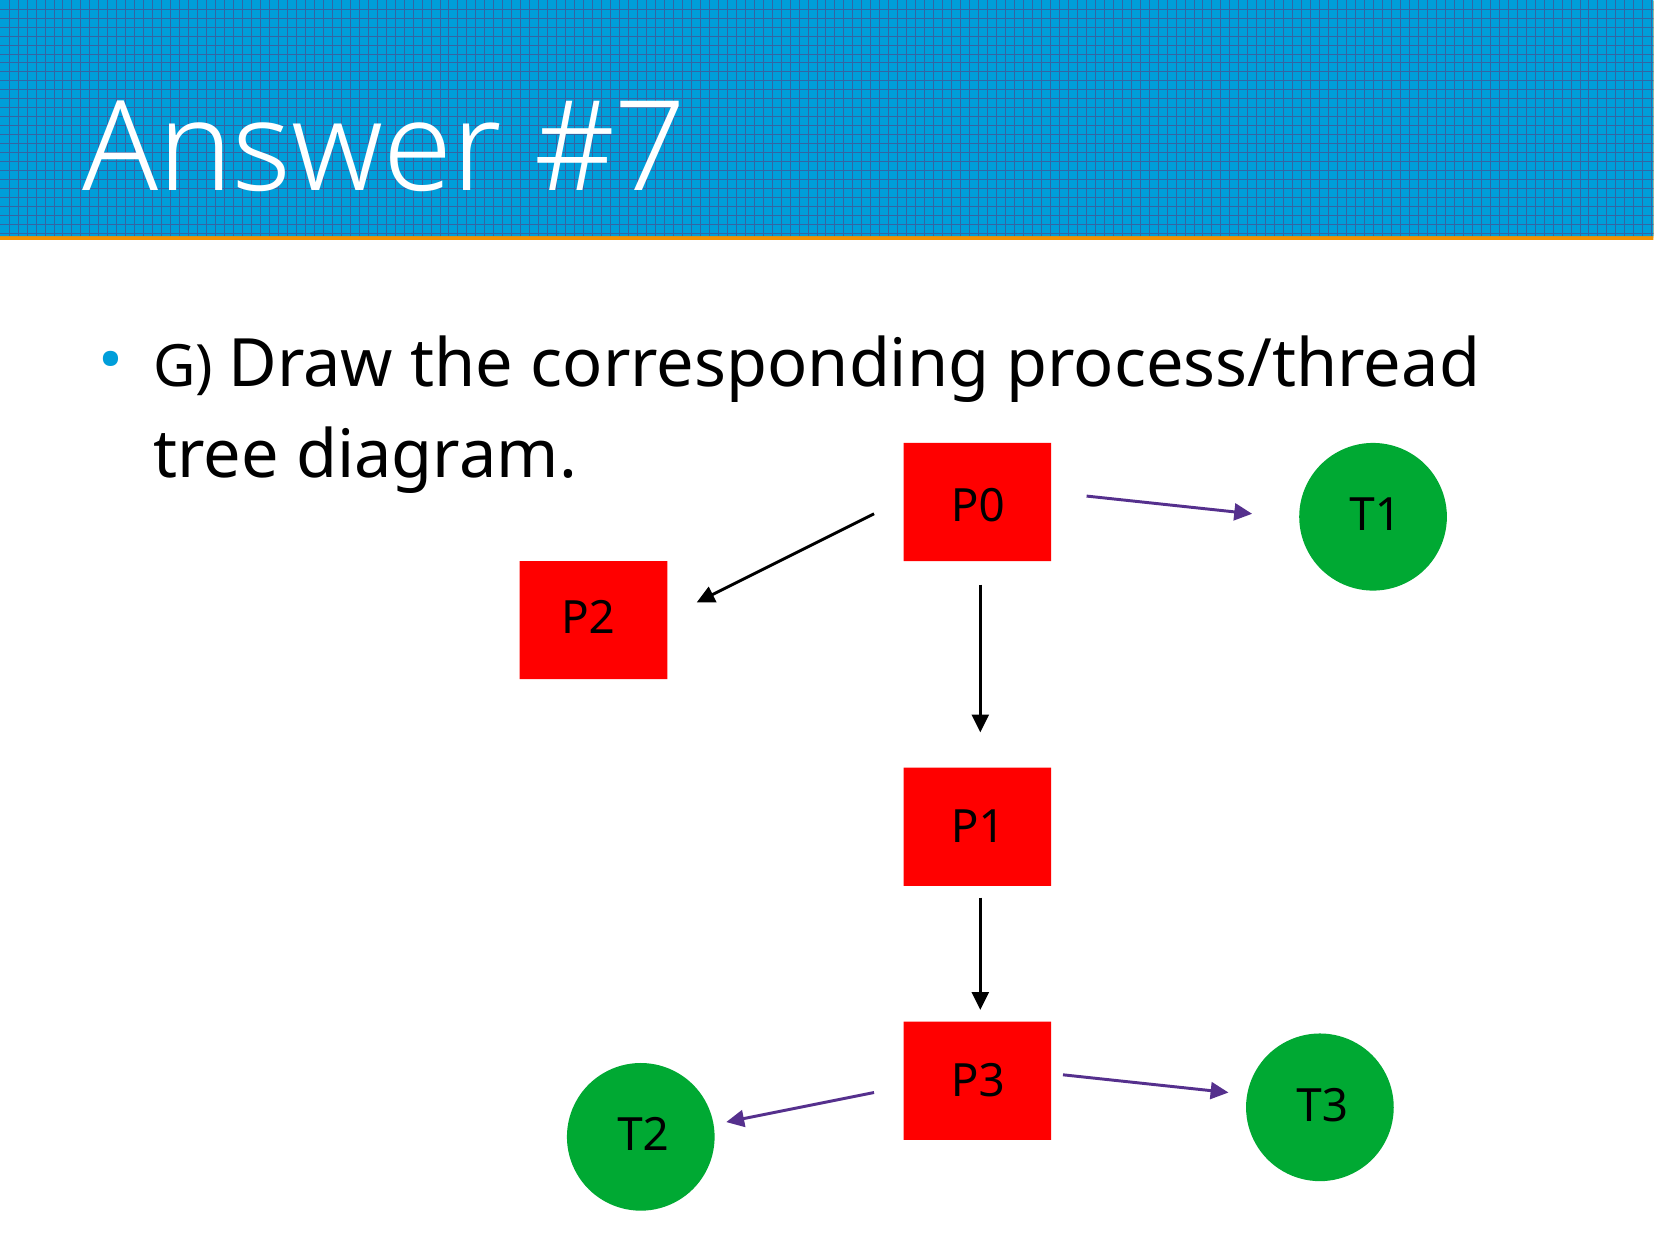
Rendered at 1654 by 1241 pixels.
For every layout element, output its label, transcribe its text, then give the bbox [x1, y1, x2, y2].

text_box P3 [944, 1039, 1022, 1119]
text_box [566, 1062, 715, 1211]
text_box P2 [555, 576, 632, 656]
text_box [903, 442, 1052, 562]
text_box [903, 767, 1052, 886]
text_box P1 [944, 785, 1022, 865]
title Answer #7 [82, 19, 1571, 227]
text_box T1 [1343, 478, 1424, 548]
text_box [903, 1021, 1052, 1140]
text_box T2 [611, 1098, 692, 1168]
text_box P0 [944, 464, 1034, 544]
text_box [1299, 442, 1447, 591]
list G) Draw the corresponding process/thread tree diagram. [82, 314, 1563, 502]
text_box [519, 561, 668, 680]
text_box [1246, 1033, 1394, 1182]
text_box T3 [1290, 1068, 1371, 1139]
